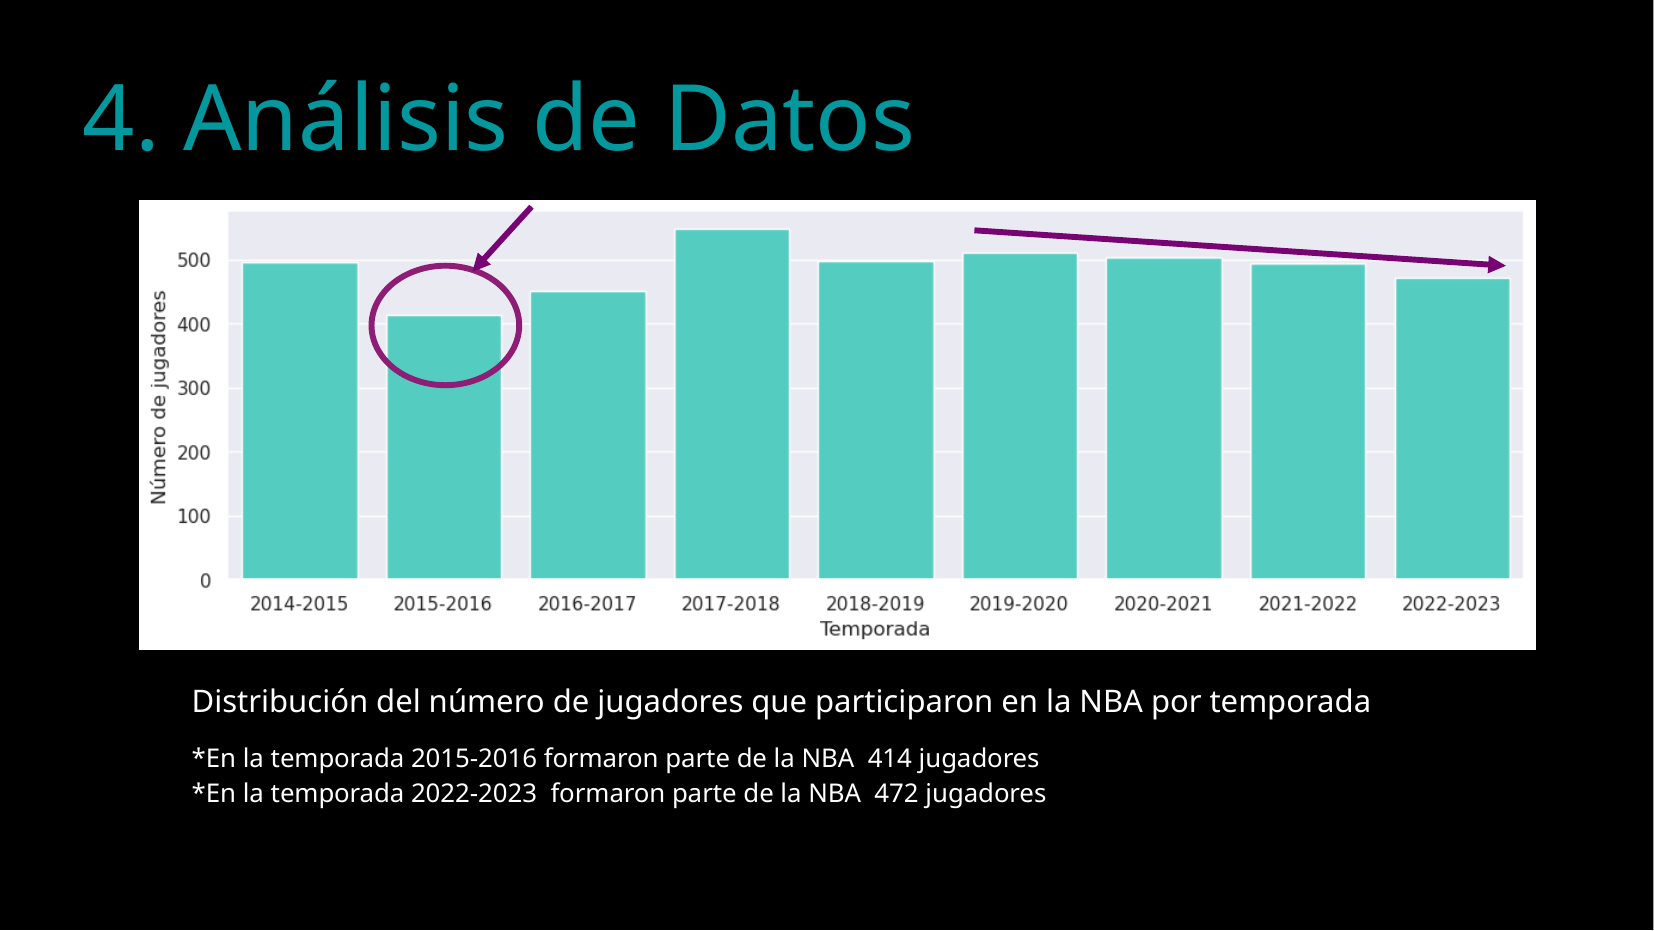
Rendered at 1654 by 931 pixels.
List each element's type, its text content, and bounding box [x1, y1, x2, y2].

list Distribución del número de jugadores que participaron en la NBA por temporada *En la temporada 2015-2016 formaron parte de la NBA 414 jugadores *En la temporada 2022-2023 formaron parte de la NBA 472 jugadores [147, 679, 1388, 834]
picture [139, 200, 1536, 650]
title 4. Análisis de Datos [82, 28, 1571, 201]
text_box [371, 265, 520, 386]
